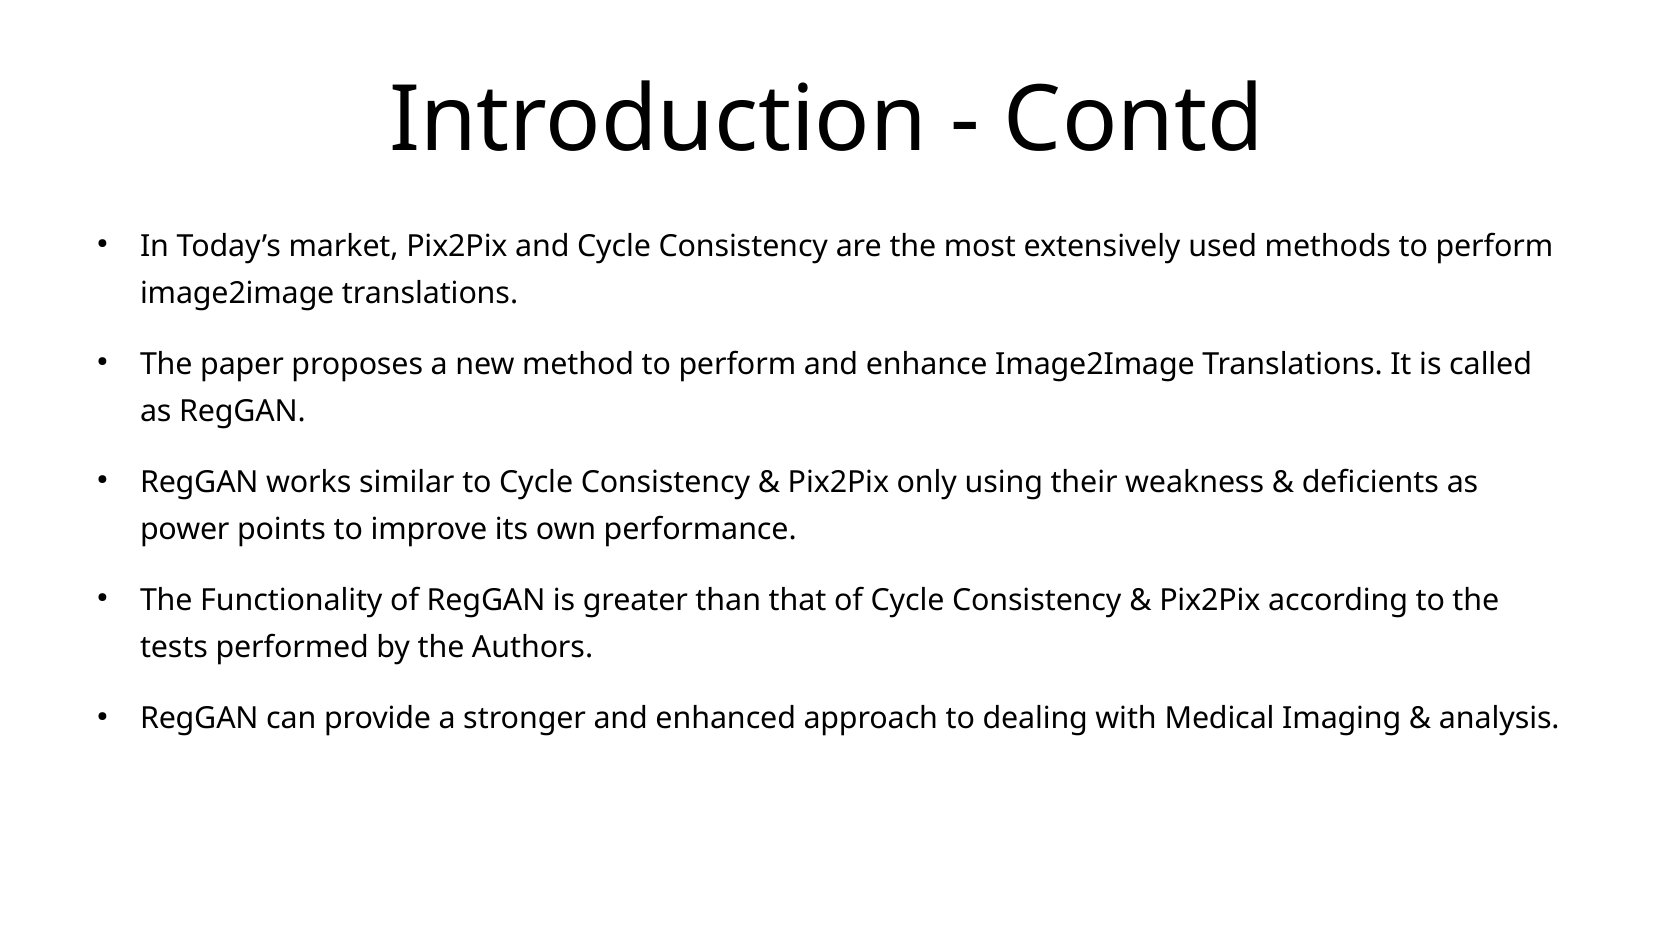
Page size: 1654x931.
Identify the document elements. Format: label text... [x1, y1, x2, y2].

list In Today’s market, Pix2Pix and Cycle Consistency are the most extensively used methods to perform image2image translations. The paper proposes a new method to perform and enhance Image2Image Translations. It is called as RegGAN. RegGAN works similar to Cycle Consistency & Pix2Pix only using their weakness & deficients as power points to improve its own performance. The Functionality of RegGAN is greater than that of Cycle Consistency & Pix2Pix according to the tests performed by the Authors. RegGAN can provide a stronger and enhanced approach to dealing with Medical Imaging & analysis. [82, 217, 1571, 758]
title Introduction - Contd [82, 37, 1571, 193]
